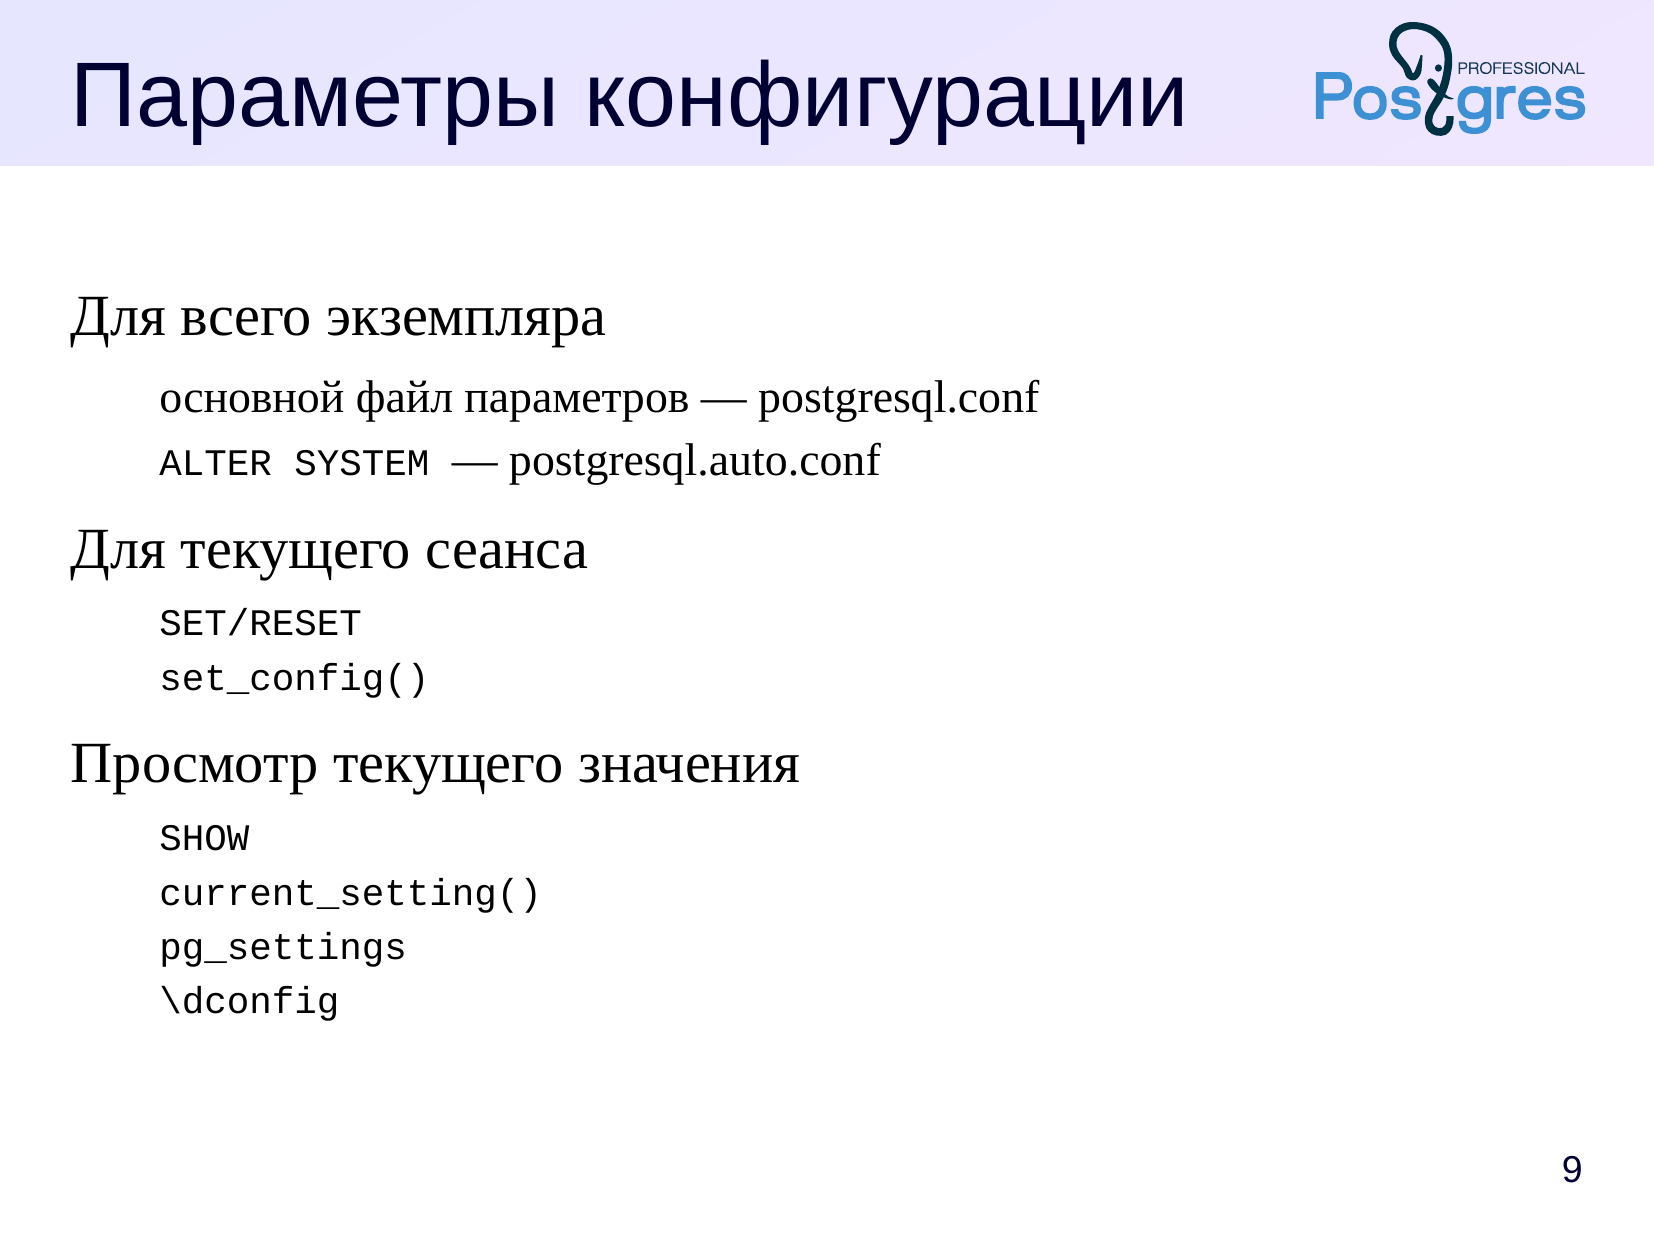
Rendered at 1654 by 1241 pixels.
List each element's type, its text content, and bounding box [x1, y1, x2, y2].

title Параметры конфигурации [70, 43, 1241, 147]
list Для всего экземпляра основной файл параметров — postgresql.conf ALTER SYSTEM — postgresql.auto.conf Для текущего сеанса SET/RESET set_config() Просмотр текущего значения SHOW current_setting() pg_settings \dconfig [70, 283, 1583, 1141]
